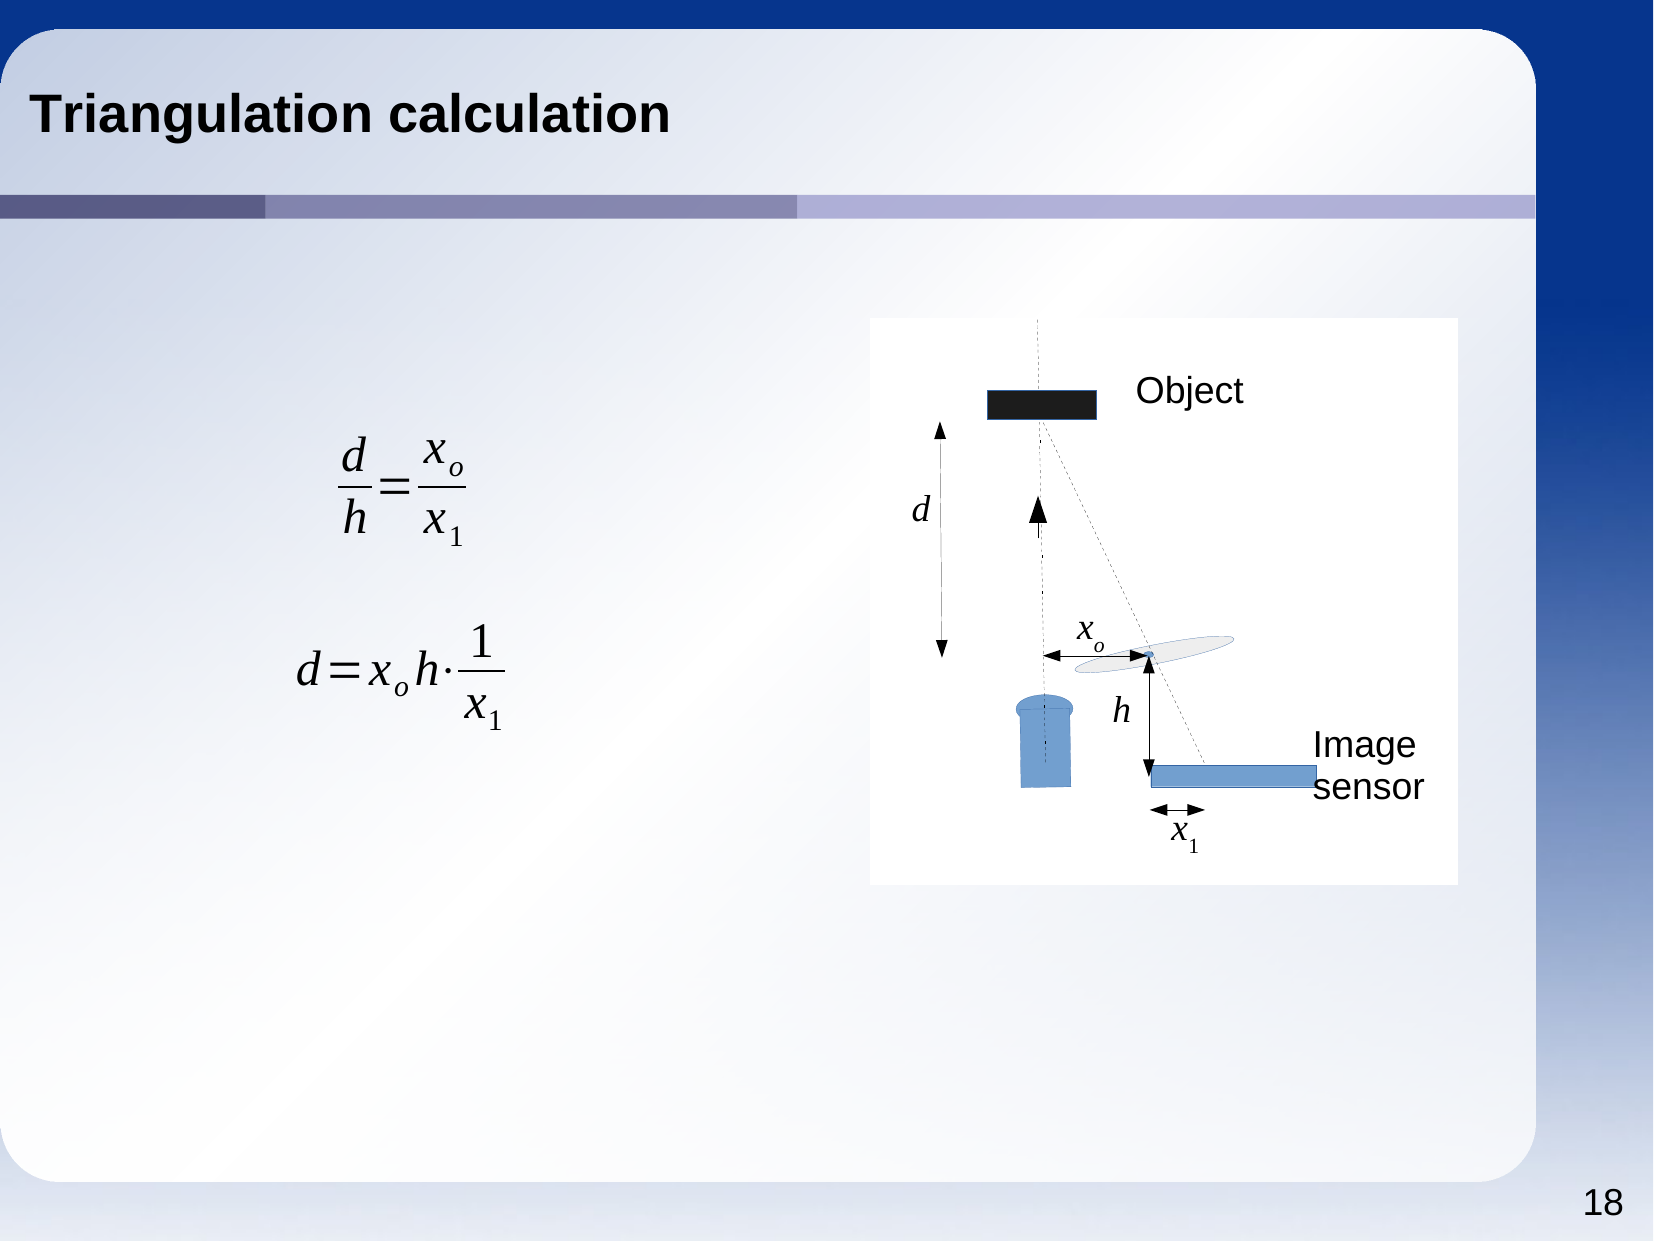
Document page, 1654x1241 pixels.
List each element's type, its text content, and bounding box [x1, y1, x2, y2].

title Triangulation calculation [29, 49, 1506, 178]
chart [289, 420, 515, 738]
chart [870, 318, 1458, 886]
picture [0, 0, 1654, 1241]
